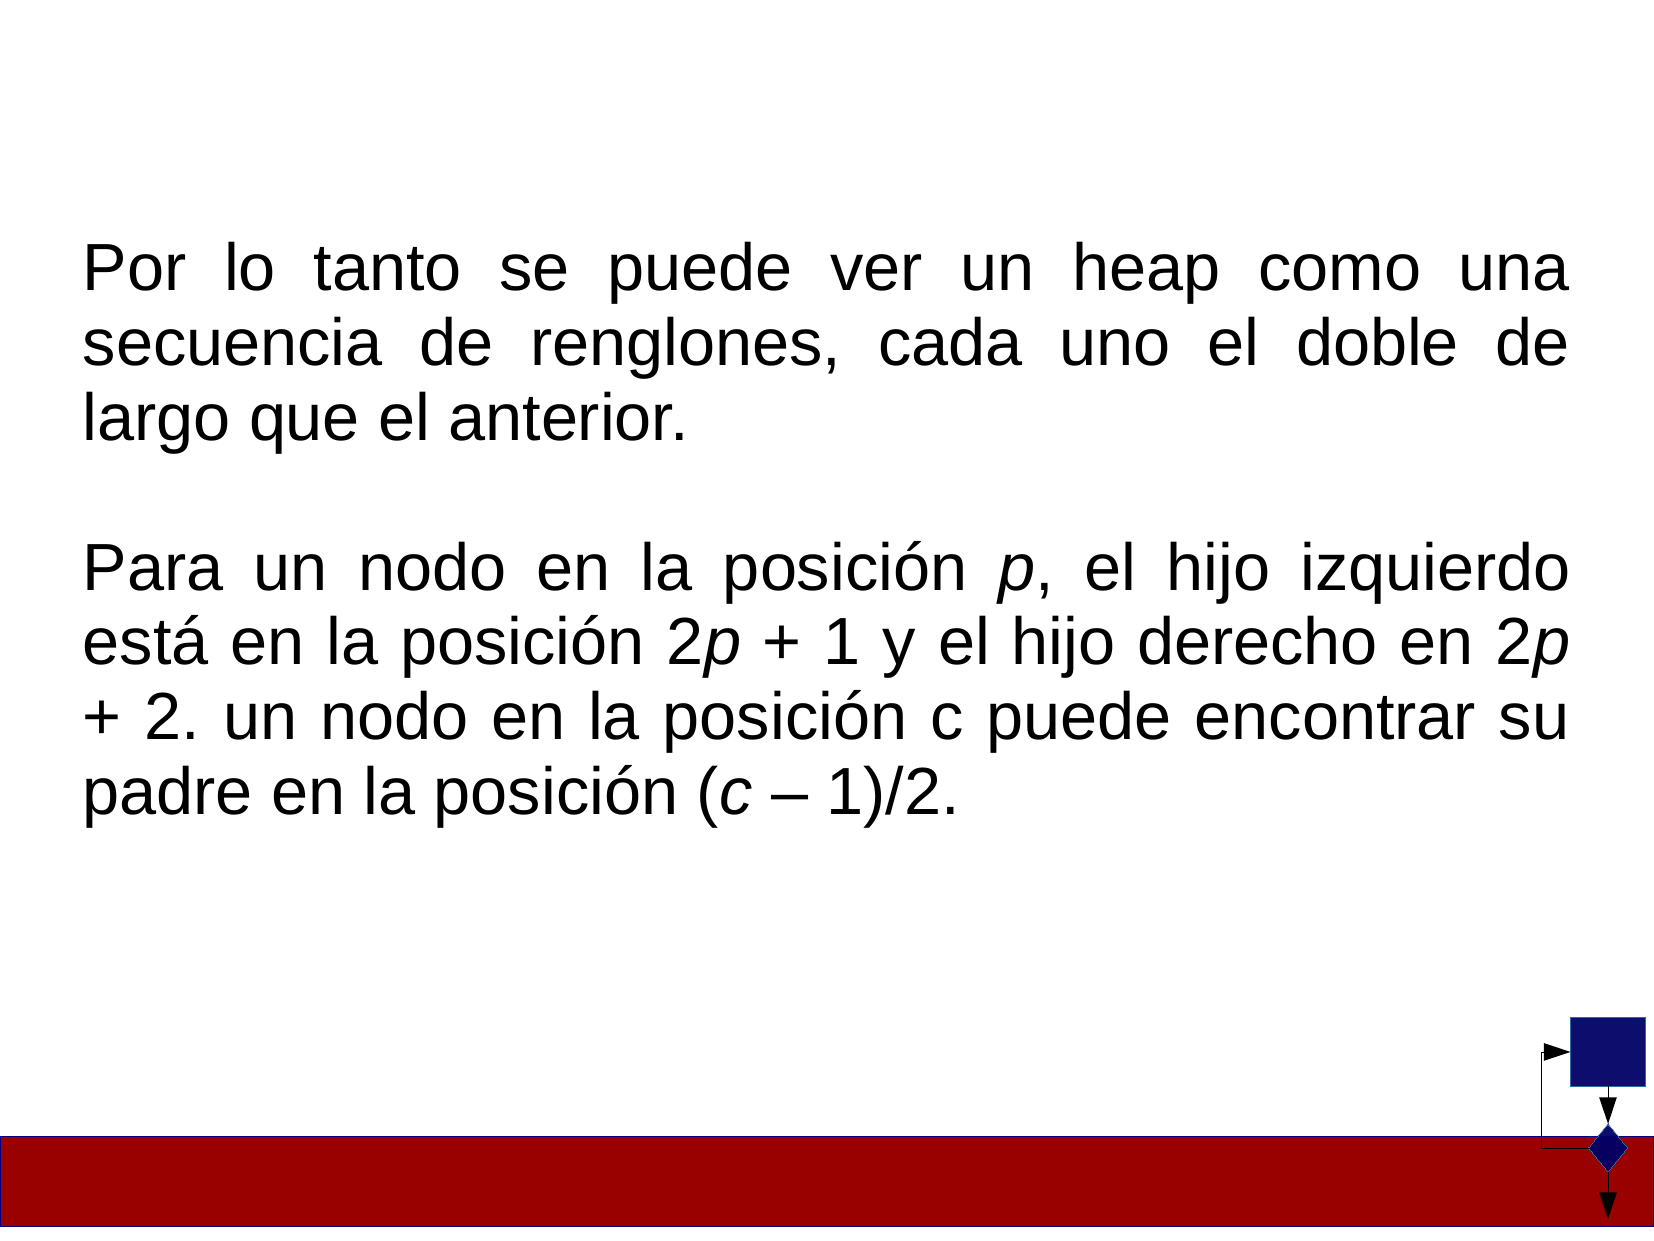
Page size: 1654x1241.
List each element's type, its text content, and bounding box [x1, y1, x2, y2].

text_box [0, 1124, 1654, 1227]
subtitle Por lo tanto se puede ver un heap como una secuencia de renglones, cada uno el doble de largo que el anterior. Para un nodo en la posición p, el hijo izquierdo está en la posición 2p + 1 y el hijo derecho en 2p + 2. un nodo en la posición c puede encontrar su padre en la posición (c – 1)/2. [82, 49, 1571, 1010]
text_box [1570, 1017, 1646, 1087]
